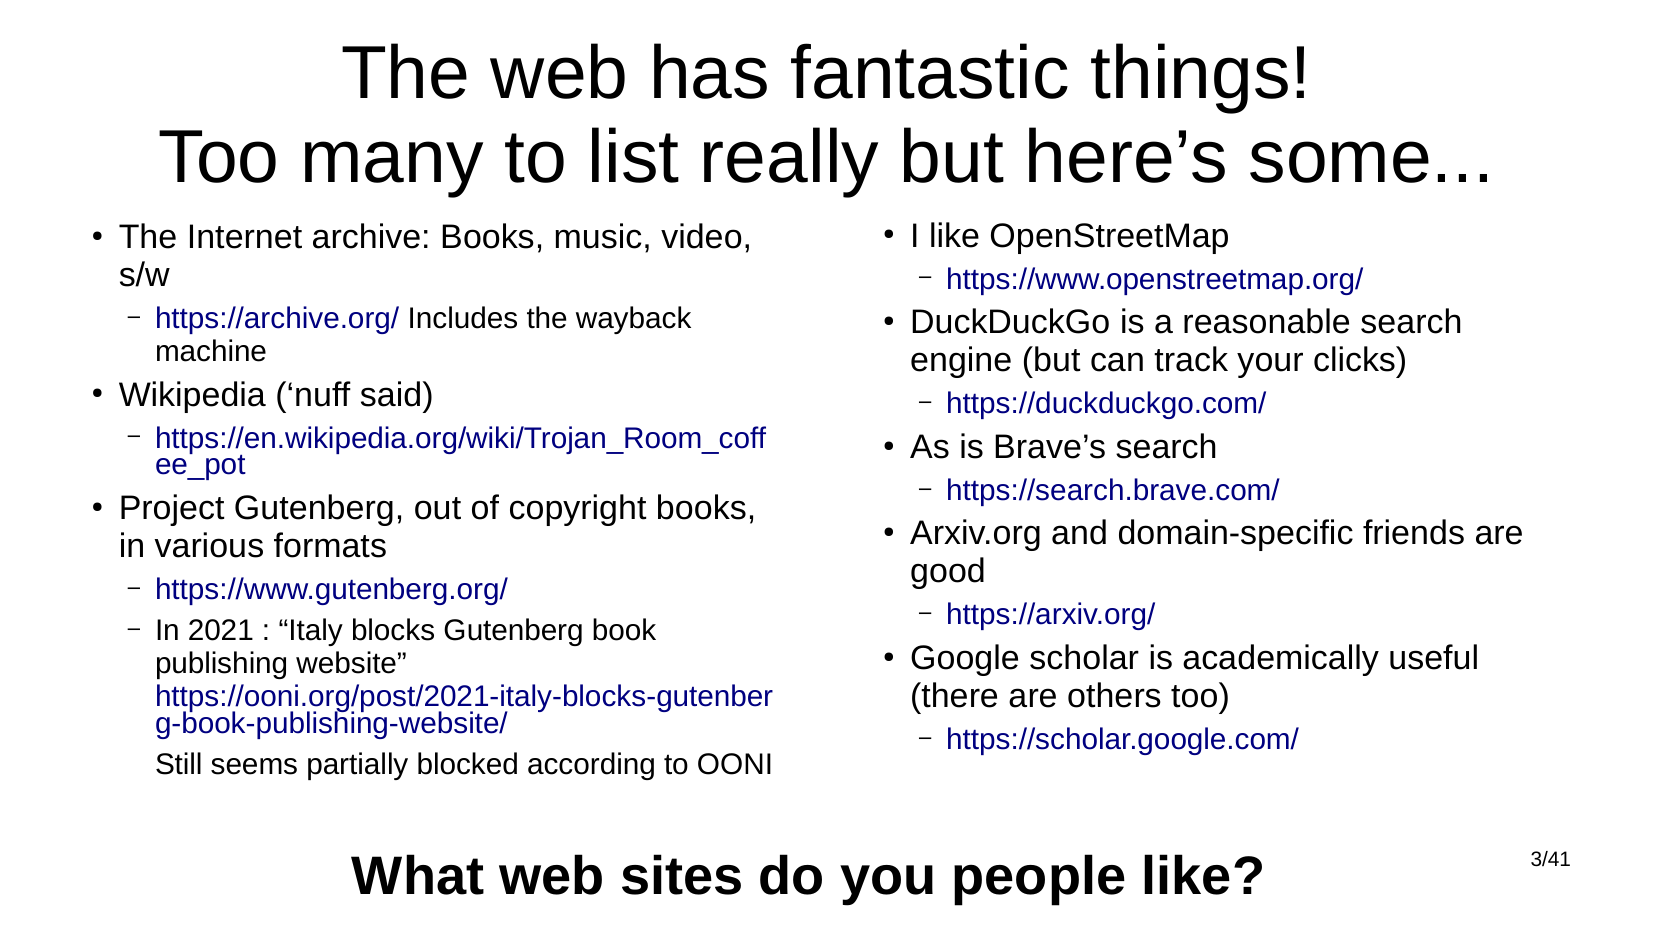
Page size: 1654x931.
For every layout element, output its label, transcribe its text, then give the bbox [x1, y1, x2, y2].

list The Internet archive: Books, music, video, s/w https://archive.org/ Includes the wayback machine Wikipedia (‘nuff said) https://en.wikipedia.org/wiki/Trojan_Room_coffee_pot Project Gutenberg, out of copyright books, in various formats https://www.gutenberg.org/ In 2021 : “Italy blocks Gutenberg book publishing website” https://ooni.org/post/2021-italy-blocks-gutenberg-book-publishing-website/ Still seems partially blocked according to OONI [82, 217, 780, 758]
title The web has fantastic things! Too many to list really but here’s some... [82, 30, 1571, 199]
text_box What web sites do you people like? [271, 838, 1347, 914]
list I like OpenStreetMap https://www.openstreetmap.org/ DuckDuckGo is a reasonable search engine (but can track your clicks) https://duckduckgo.com/ As is Brave’s search https://search.brave.com/ Arxiv.org and domain-specific friends are good https://arxiv.org/ Google scholar is academically useful (there are others too) https://scholar.google.com/ [874, 216, 1571, 756]
